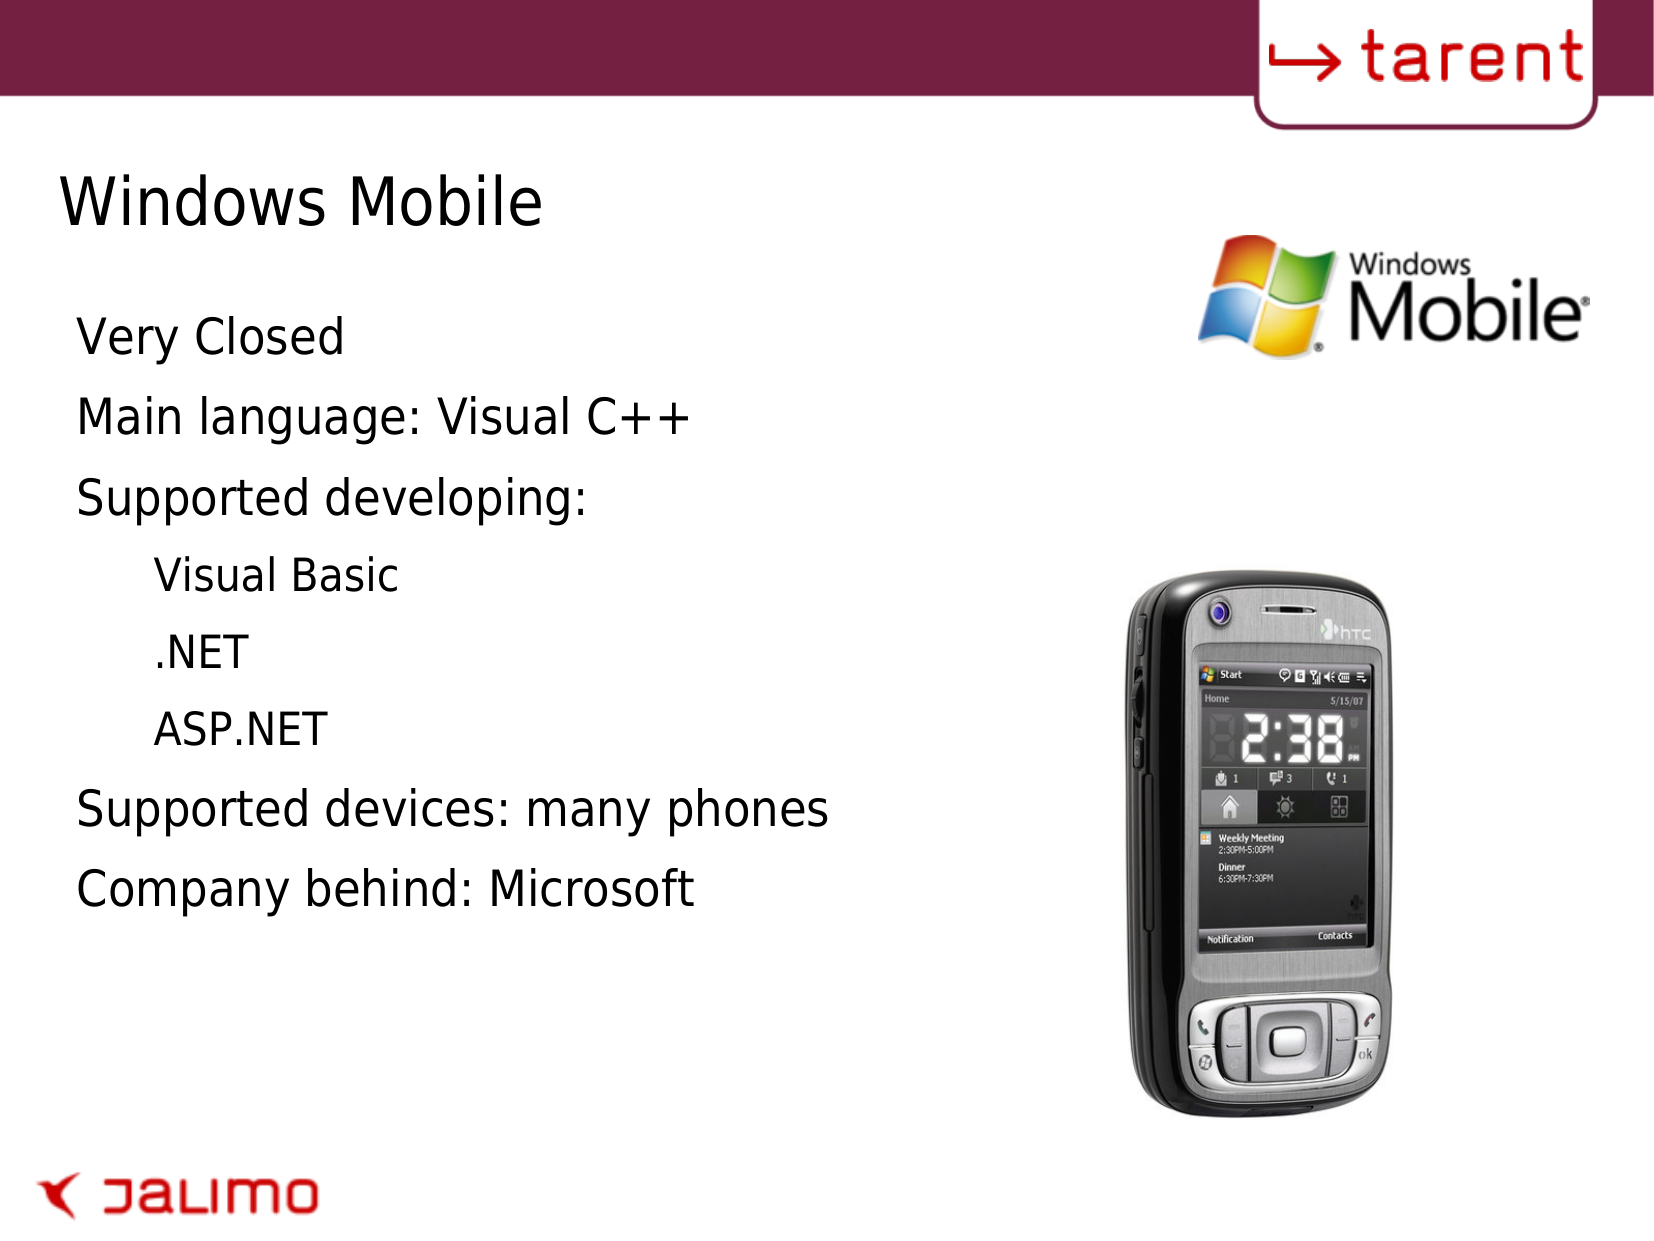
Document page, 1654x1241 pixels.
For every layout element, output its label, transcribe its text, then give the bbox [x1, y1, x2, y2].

picture [32, 1171, 324, 1222]
list Very Closed Main language: Visual C++ Supported developing: Visual Basic .NET ASP.NET Supported devices: many phones Company behind: Microsoft [59, 307, 1606, 919]
picture [1198, 235, 1590, 360]
title Windows Mobile [59, 162, 1625, 241]
picture [0, 0, 1654, 146]
picture [1046, 538, 1460, 1160]
